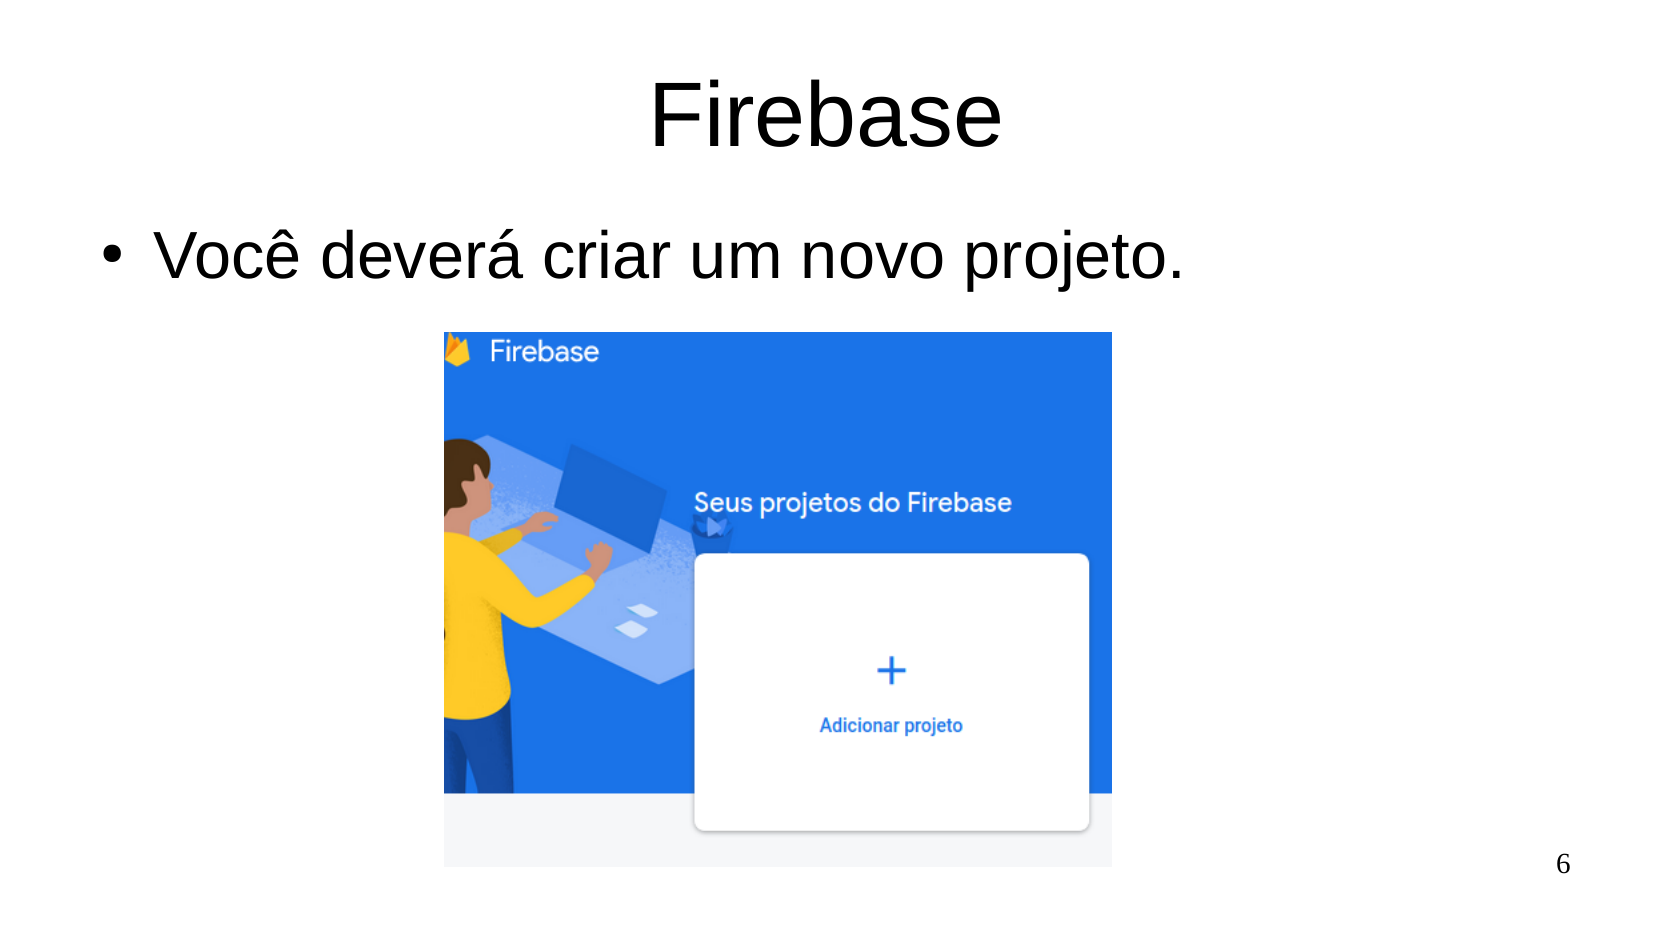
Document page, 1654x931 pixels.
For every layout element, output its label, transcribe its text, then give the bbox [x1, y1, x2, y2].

picture [444, 332, 1112, 867]
list Você deverá criar um novo projeto. [82, 217, 1571, 758]
title Firebase [82, 37, 1571, 193]
